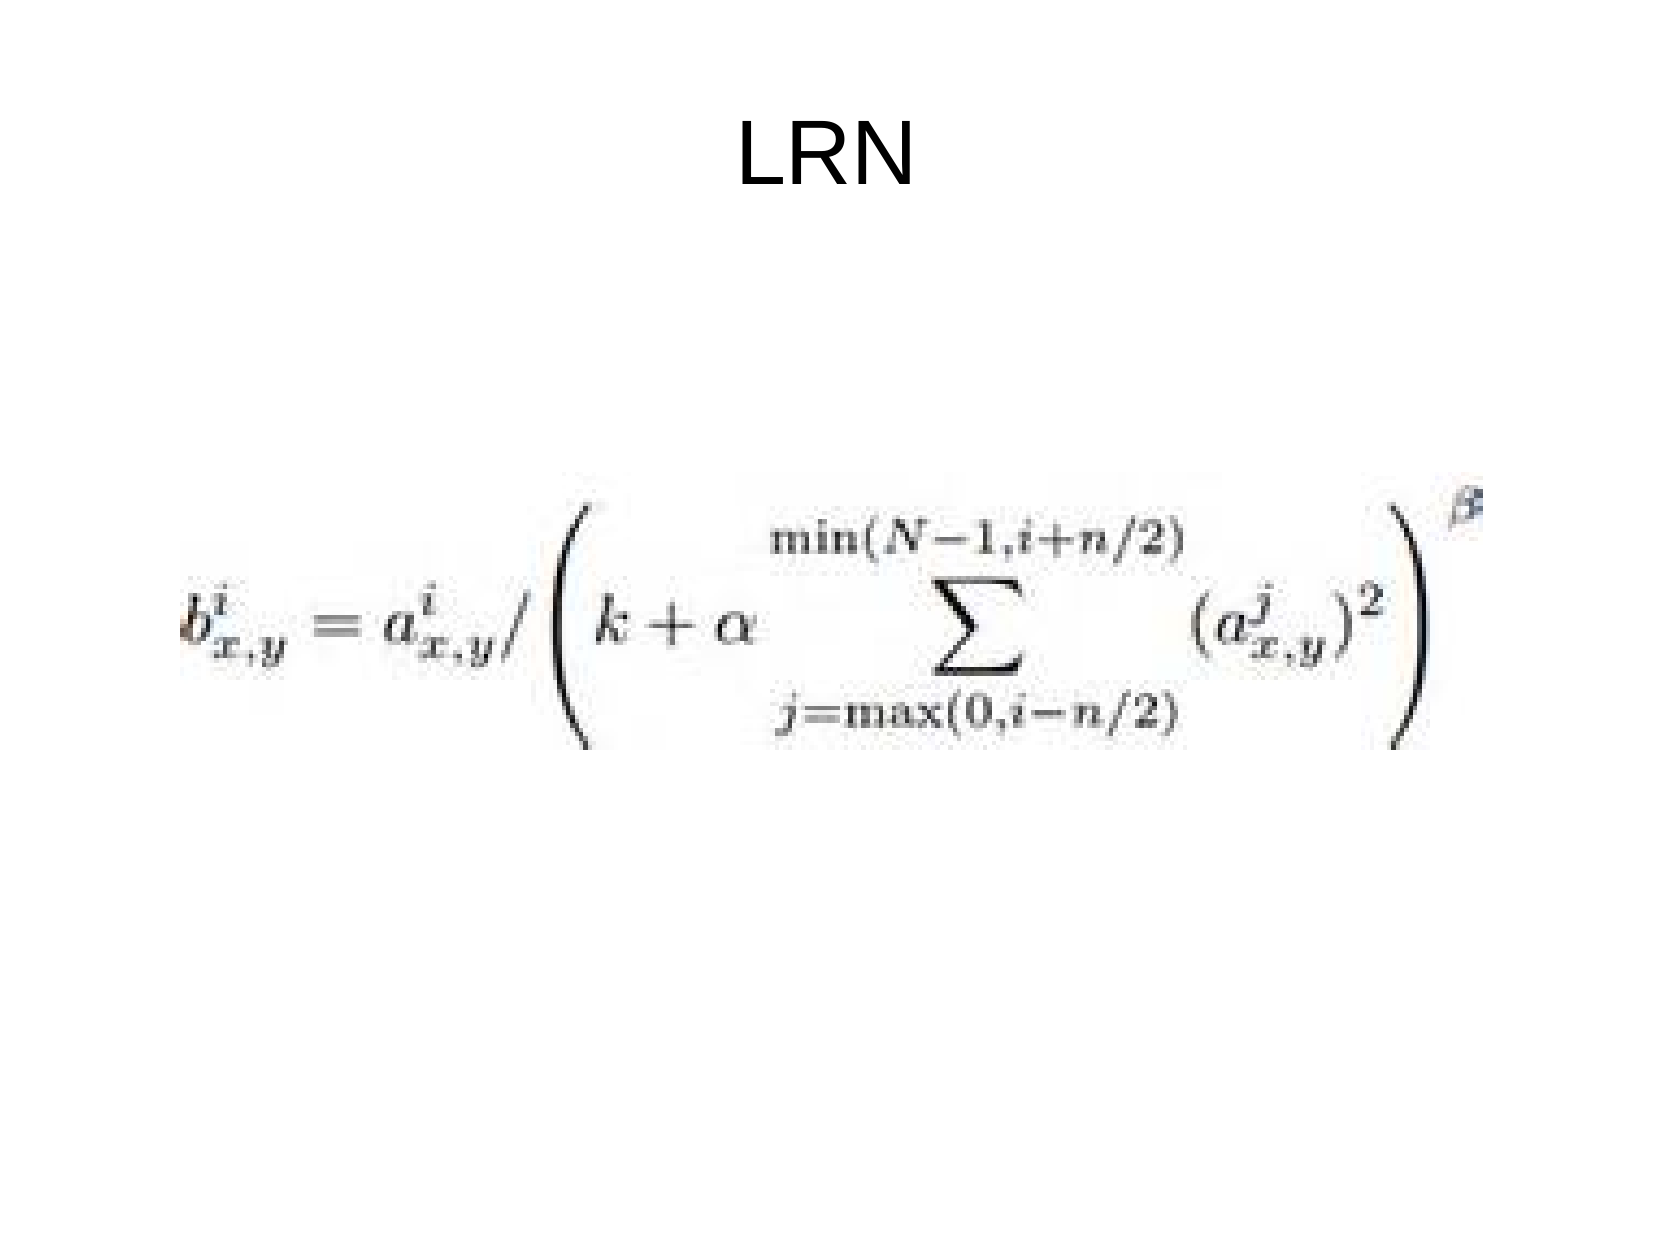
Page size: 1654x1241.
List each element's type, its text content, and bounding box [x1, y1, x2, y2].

picture [180, 472, 1483, 751]
title LRN [82, 49, 1571, 257]
